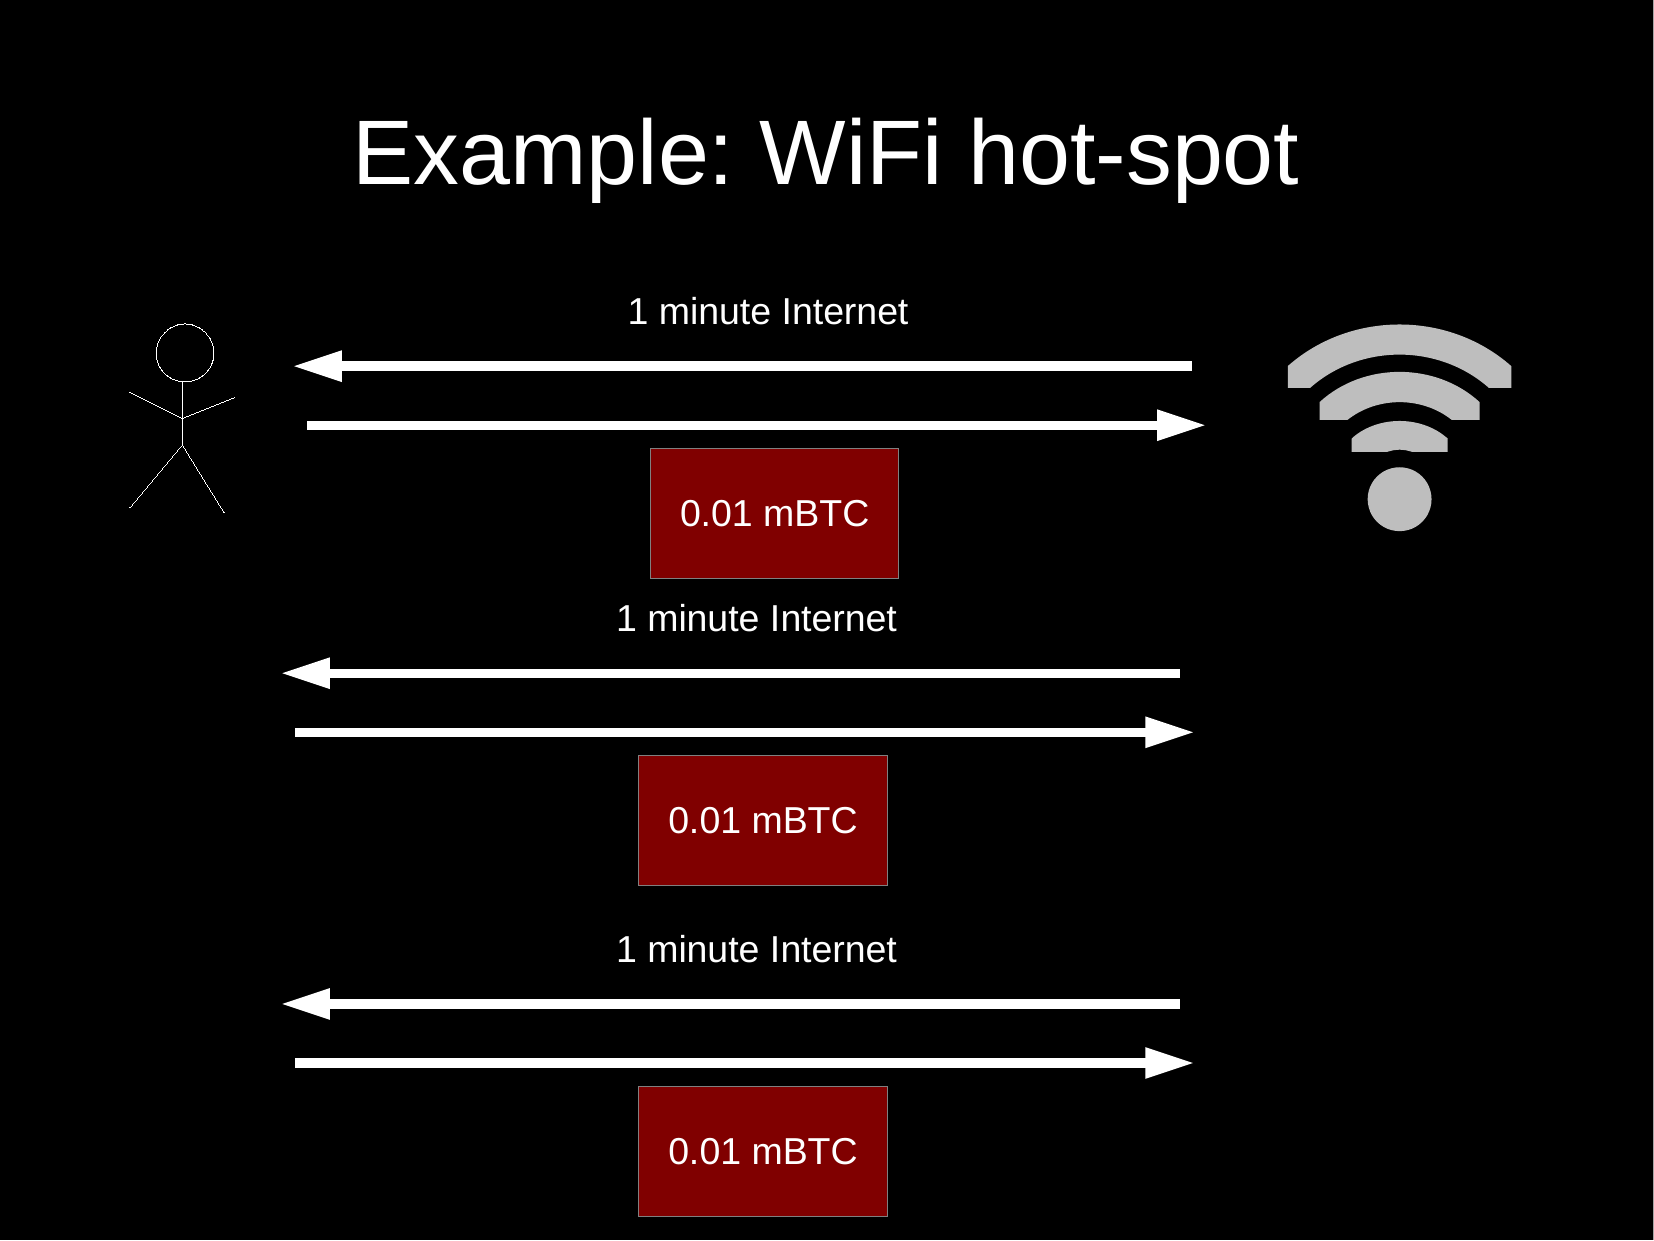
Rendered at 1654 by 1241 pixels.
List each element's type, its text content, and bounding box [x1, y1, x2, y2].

text_box 1 minute Internet [612, 283, 924, 341]
text_box 1 minute Internet [601, 921, 912, 979]
picture [1263, 283, 1536, 556]
text_box 0.01 mBTC [638, 755, 888, 886]
text_box 1 minute Internet [601, 590, 912, 648]
text_box 0.01 mBTC [638, 1086, 888, 1217]
text_box 0.01 mBTC [650, 448, 899, 579]
title Example: WiFi hot-spot [82, 49, 1571, 257]
